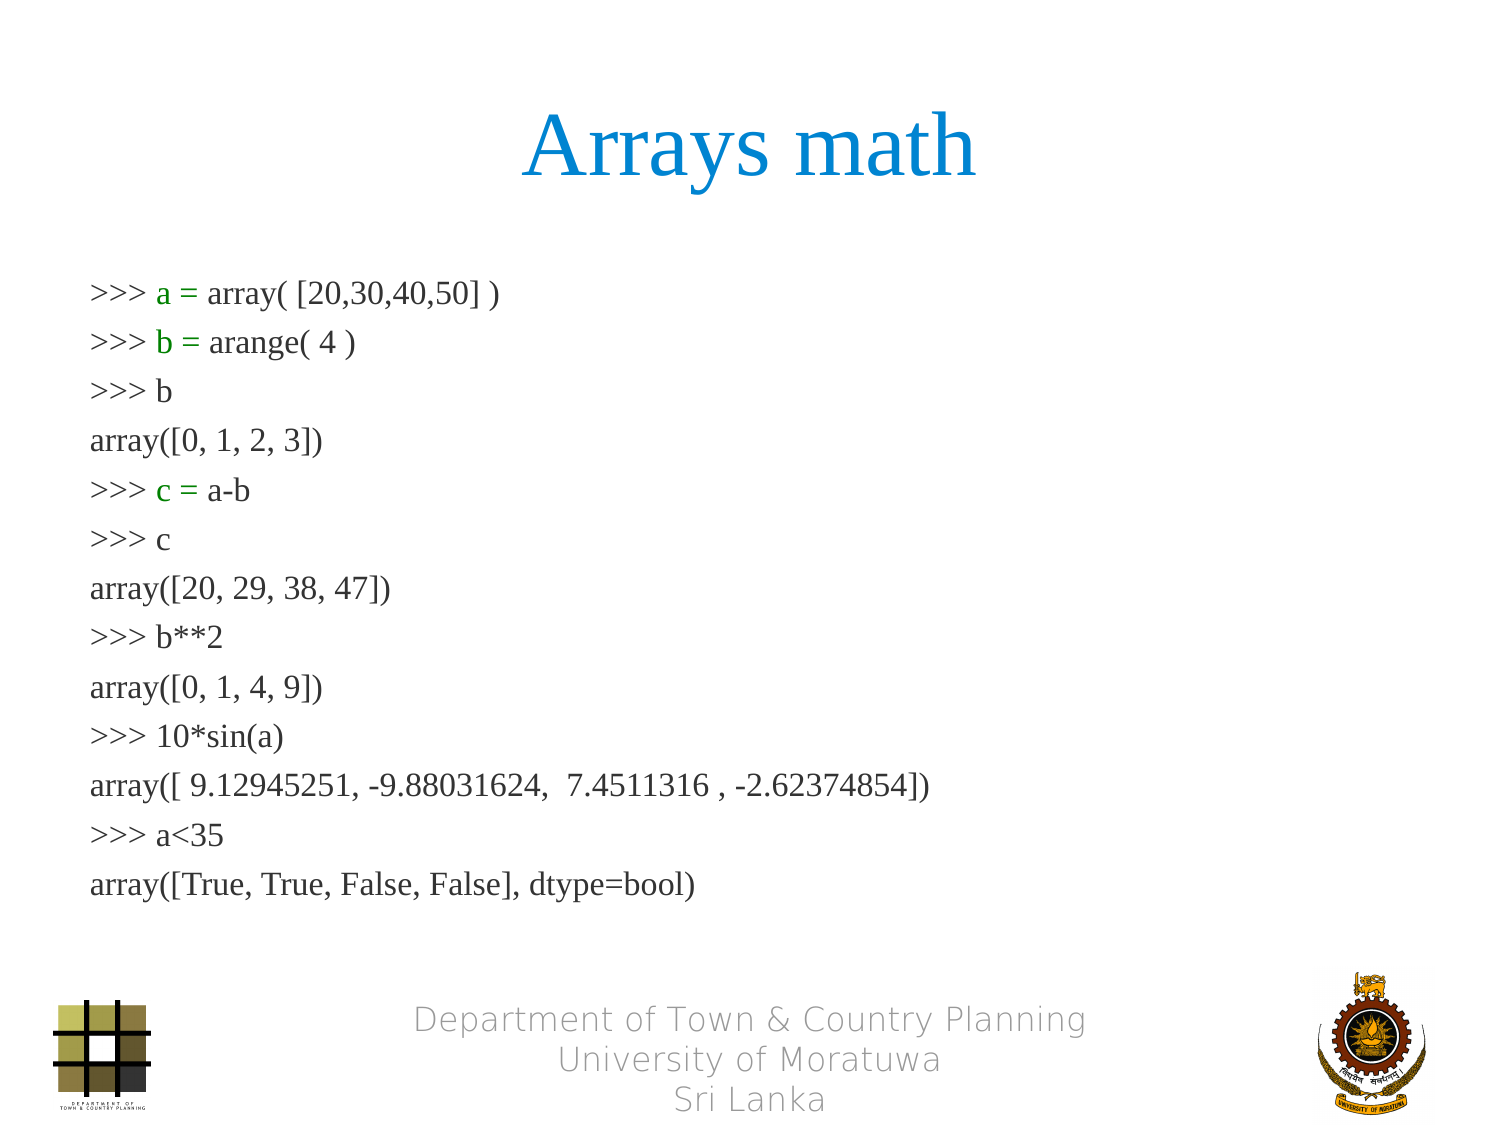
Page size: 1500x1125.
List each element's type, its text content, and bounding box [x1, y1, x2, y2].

title Arrays math [75, 45, 1426, 233]
list >>> a = array( [20,30,40,50] ) >>> b = arange( 4 ) >>> b array([0, 1, 2, 3]) >>> c = a-b >>> c array([20, 29, 38, 47]) >>> b**2 array([0, 1, 4, 9]) >>> 10*sin(a) array([ 9.12945251, -9.88031624, 7.4511316 , -2.62374854]) >>> a<35 array([True, True, False, False], dtype=bool) [75, 262, 1426, 916]
picture [53, 1000, 151, 1110]
picture [1312, 966, 1435, 1125]
